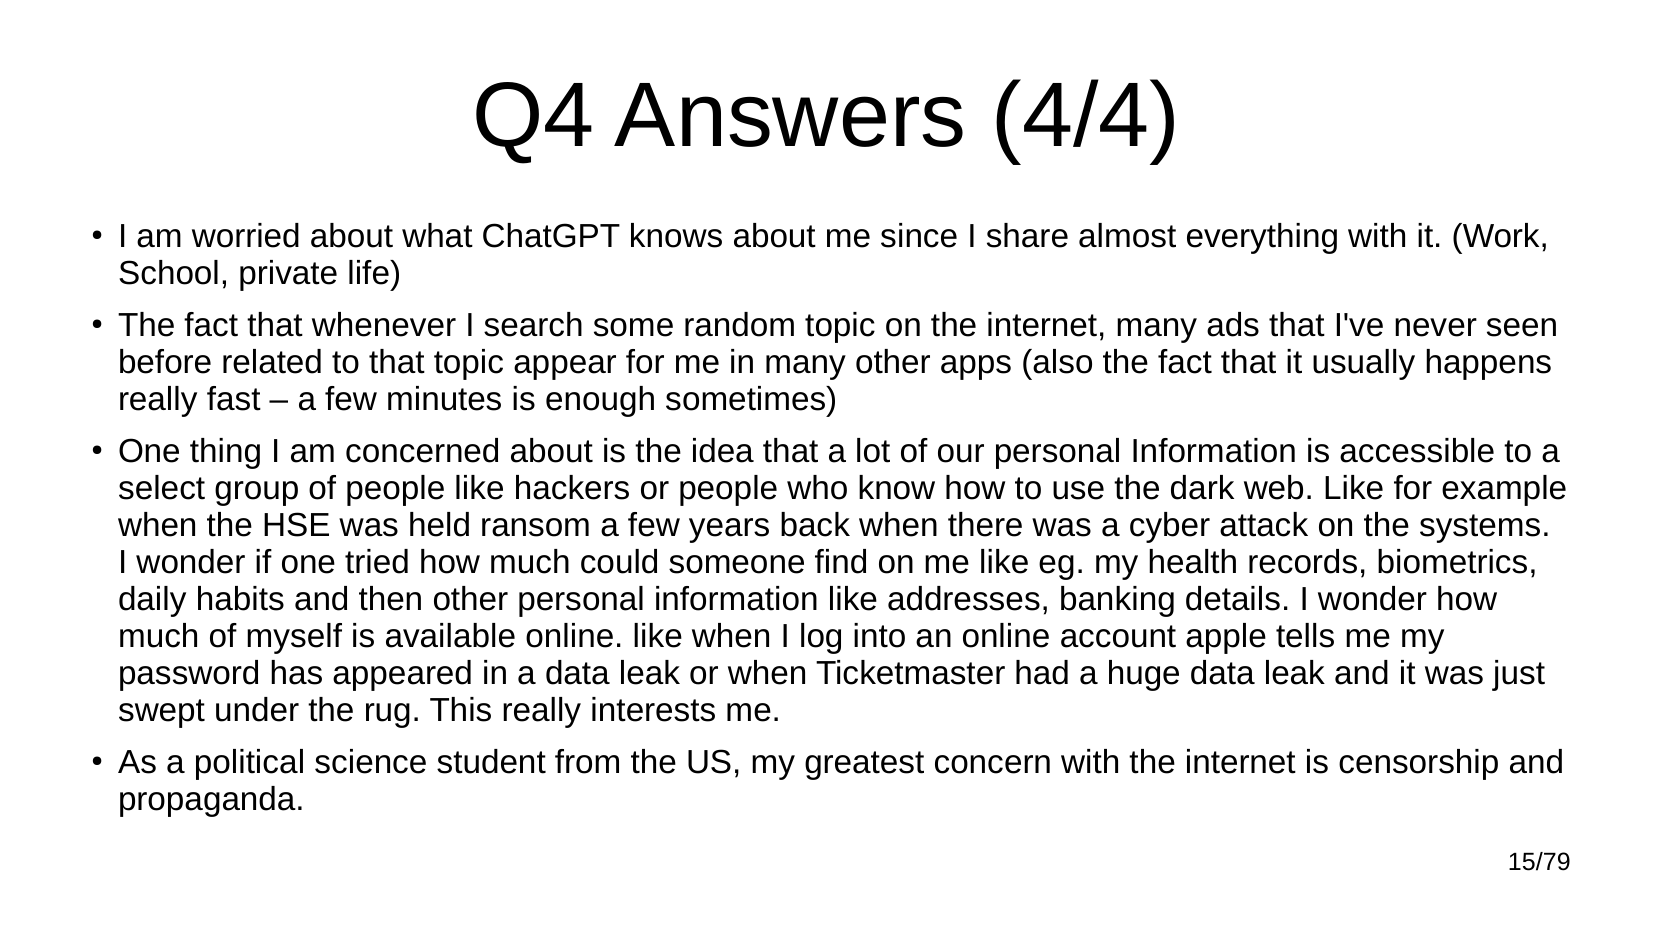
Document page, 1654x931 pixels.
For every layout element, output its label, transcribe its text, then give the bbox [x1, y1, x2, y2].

list I am worried about what ChatGPT knows about me since I share almost everything with it. (Work, School, private life) The fact that whenever I search some random topic on the internet, many ads that I've never seen before related to that topic appear for me in many other apps (also the fact that it usually happens really fast – a few minutes is enough sometimes) One thing I am concerned about is the idea that a lot of our personal Information is accessible to a select group of people like hackers or people who know how to use the dark web. Like for example when the HSE was held ransom a few years back when there was a cyber attack on the systems. I wonder if one tried how much could someone find on me like eg. my health records, biometrics, daily habits and then other personal information like addresses, banking details. I wonder how much of myself is available online. like when I log into an online account apple tells me my password has appeared in a data leak or when Ticketmaster had a huge data leak and it was just swept under the rug. This really interests me. As a political science student from the US, my greatest concern with the internet is censorship and propaganda. [82, 217, 1571, 827]
title Q4 Answers (4/4) [82, 37, 1571, 193]
